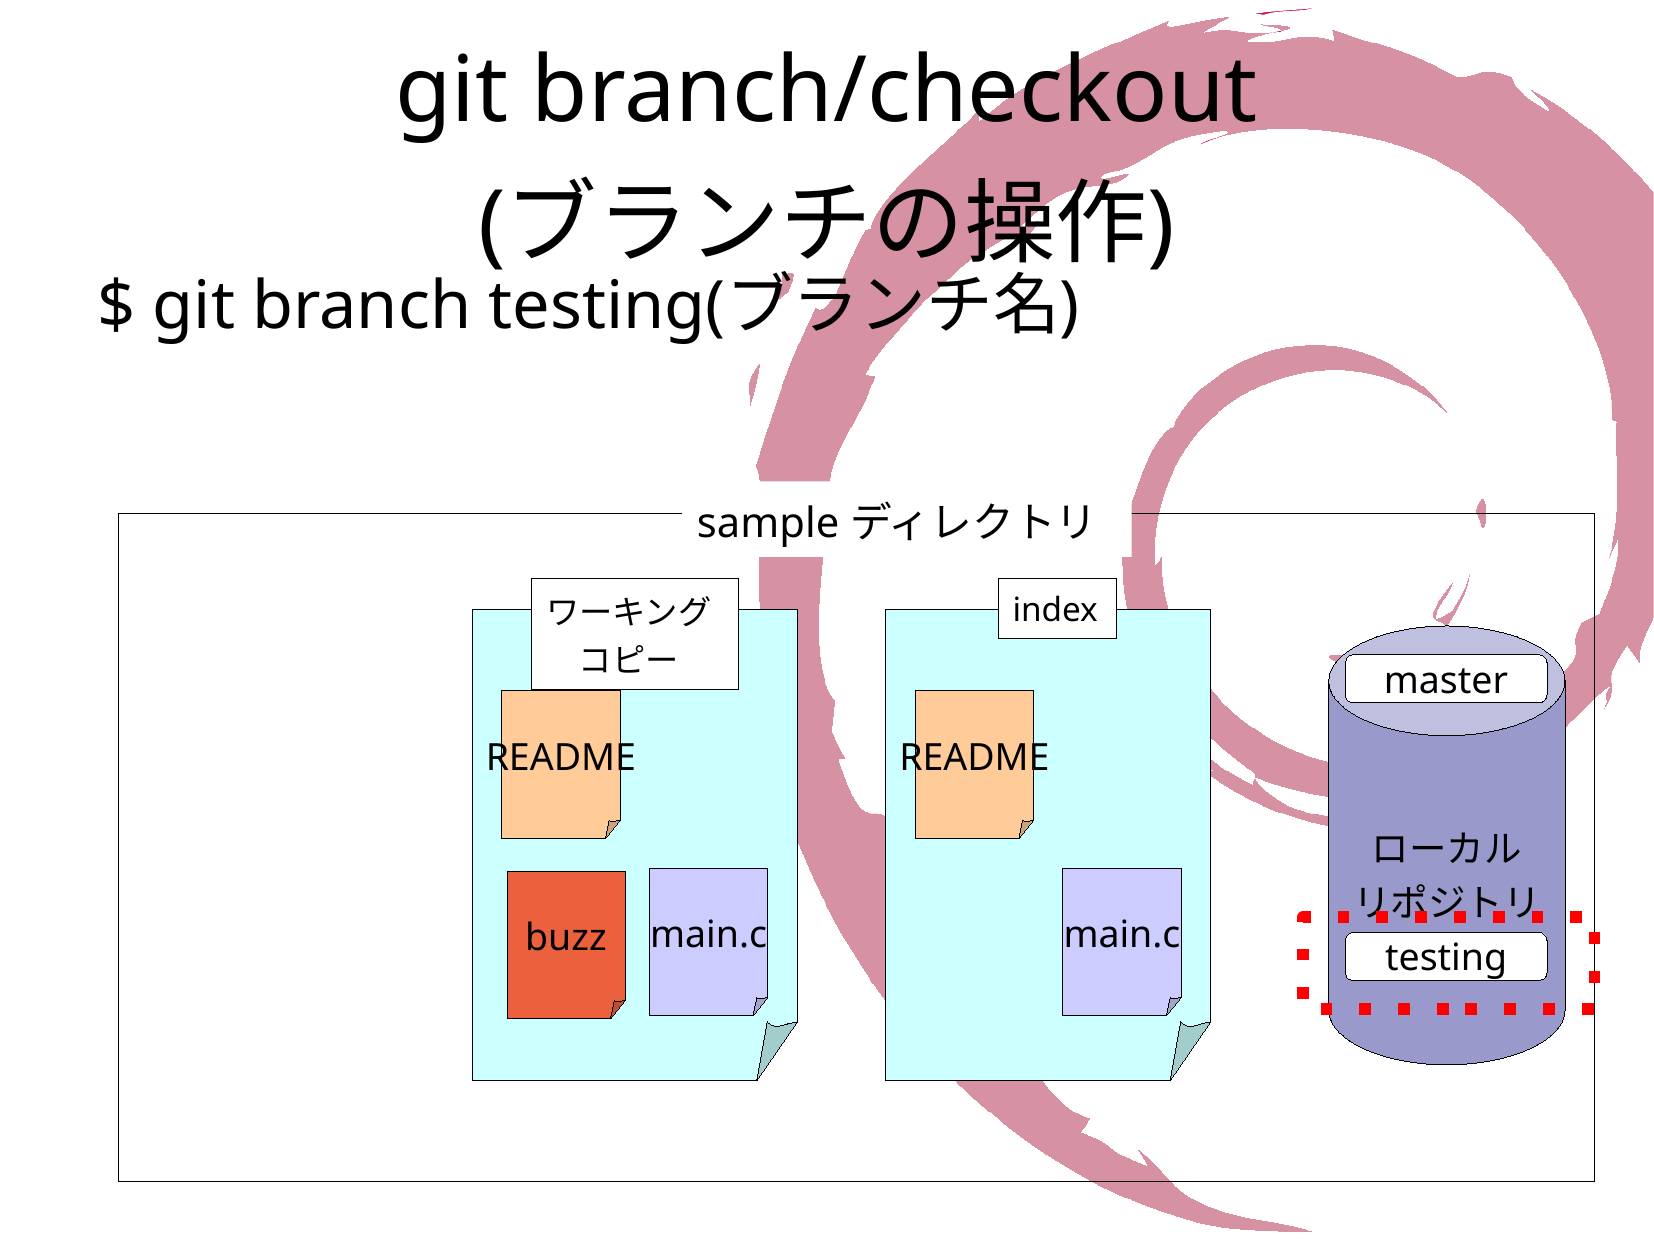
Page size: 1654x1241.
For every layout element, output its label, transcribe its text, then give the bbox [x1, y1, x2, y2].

text_box testing [1345, 932, 1548, 981]
text_box master [1345, 654, 1548, 703]
picture [738, 514, 1594, 1181]
text_box [885, 609, 1211, 1081]
picture [738, 0, 1654, 1241]
text_box main.c [649, 868, 768, 1016]
text_box main.c [1062, 868, 1182, 1016]
text_box ワーキング コピー [531, 578, 739, 679]
text_box README [915, 690, 1034, 839]
text_box [492, 746, 501, 756]
title git branch/checkout (ブランチの操作) [82, 35, 1571, 271]
text_box README [501, 690, 621, 839]
text_box buzz [507, 871, 626, 1019]
text_box index [998, 578, 1117, 637]
text_box ローカル リポジトリ [1328, 681, 1566, 1065]
text_box sample ディレクトリ [682, 481, 1132, 550]
text_box $ git branch testing(ブランチ名) [82, 243, 1501, 344]
text_box [472, 609, 798, 1081]
